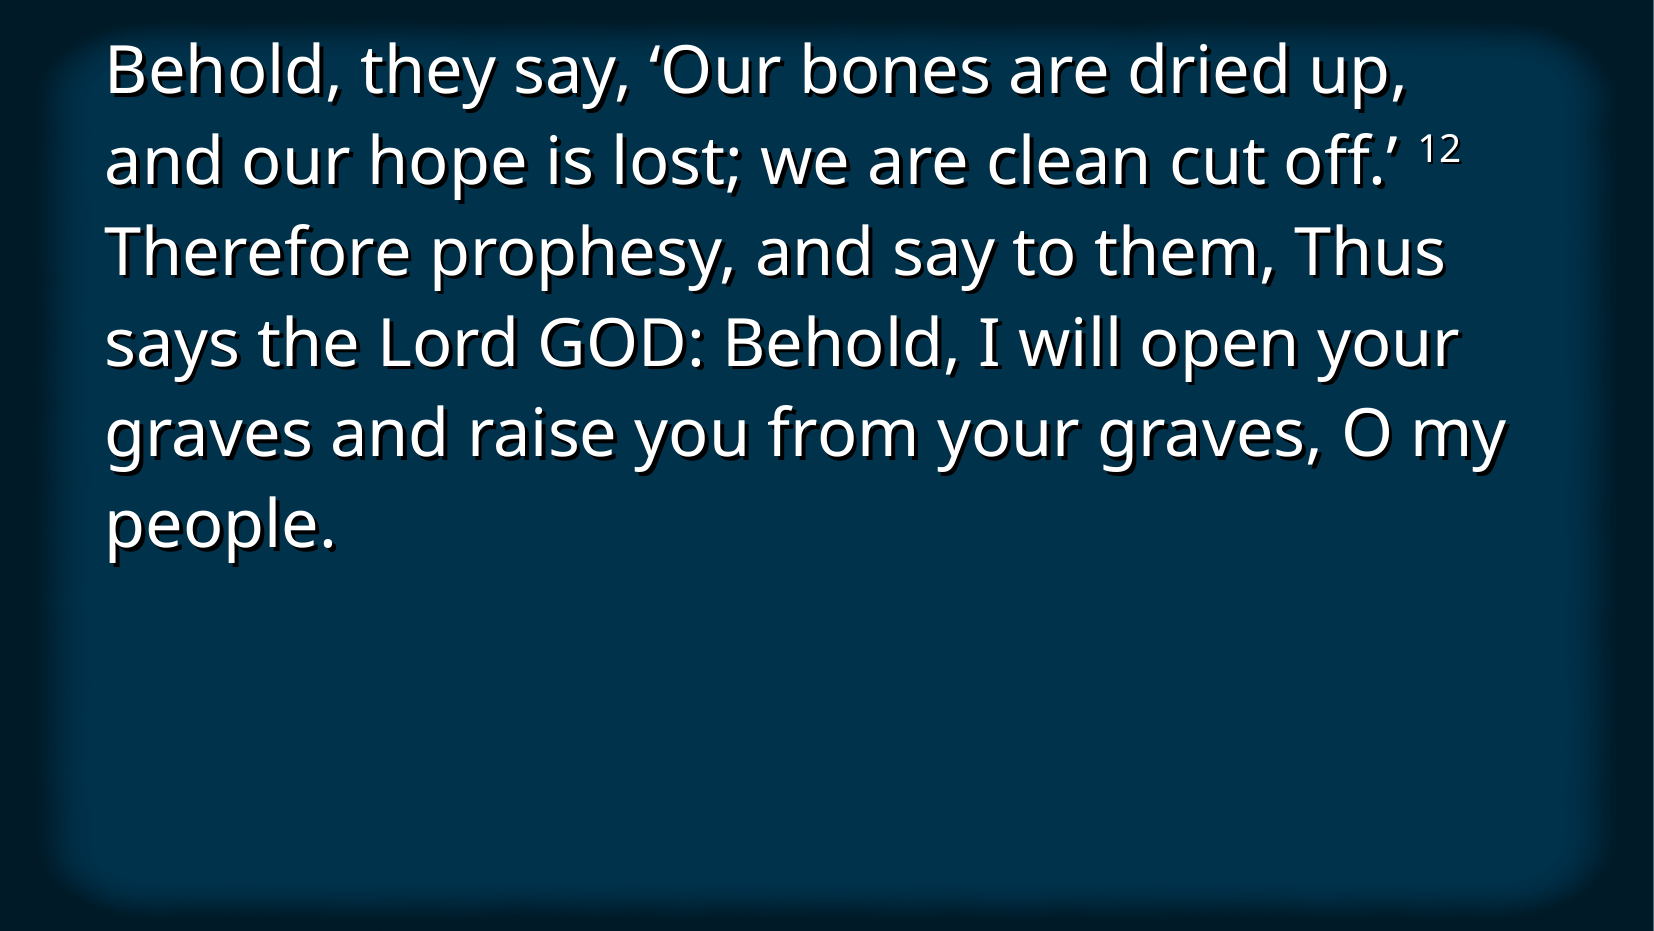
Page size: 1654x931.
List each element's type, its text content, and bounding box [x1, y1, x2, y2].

picture [0, 0, 1654, 931]
text_box Behold, they say, ‘Our bones are dried up, and our hope is lost; we are clean cut off.’ 12 Therefore prophesy, and say to them, Thus says the Lord GOD: Behold, I will open your graves and raise you from your graves, O my people. [90, 15, 1561, 563]
